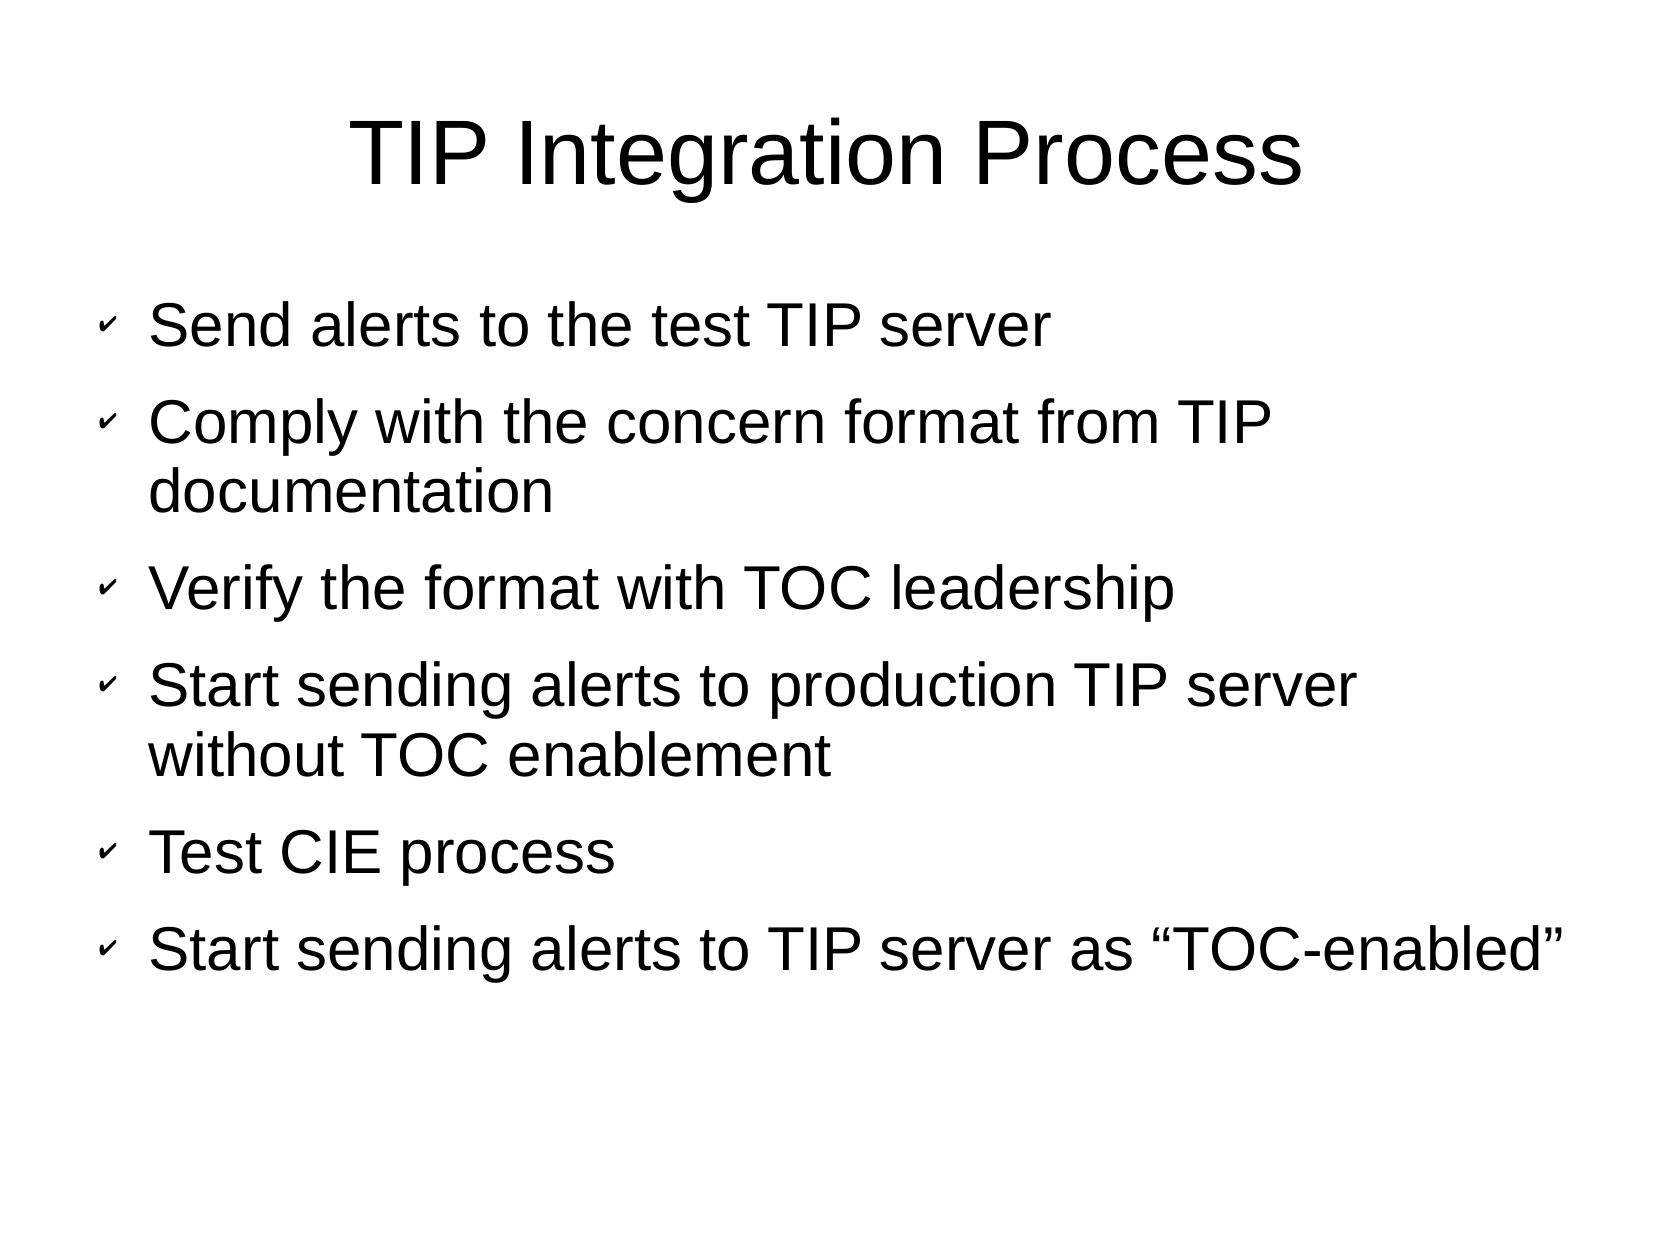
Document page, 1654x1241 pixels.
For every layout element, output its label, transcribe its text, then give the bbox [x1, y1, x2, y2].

title TIP Integration Process [82, 49, 1571, 257]
list Send alerts to the test TIP server Comply with the concern format from TIP documentation Verify the format with TOC leadership Start sending alerts to production TIP server without TOC enablement Test CIE process Start sending alerts to TIP server as “TOC-enabled” [82, 290, 1571, 1010]
